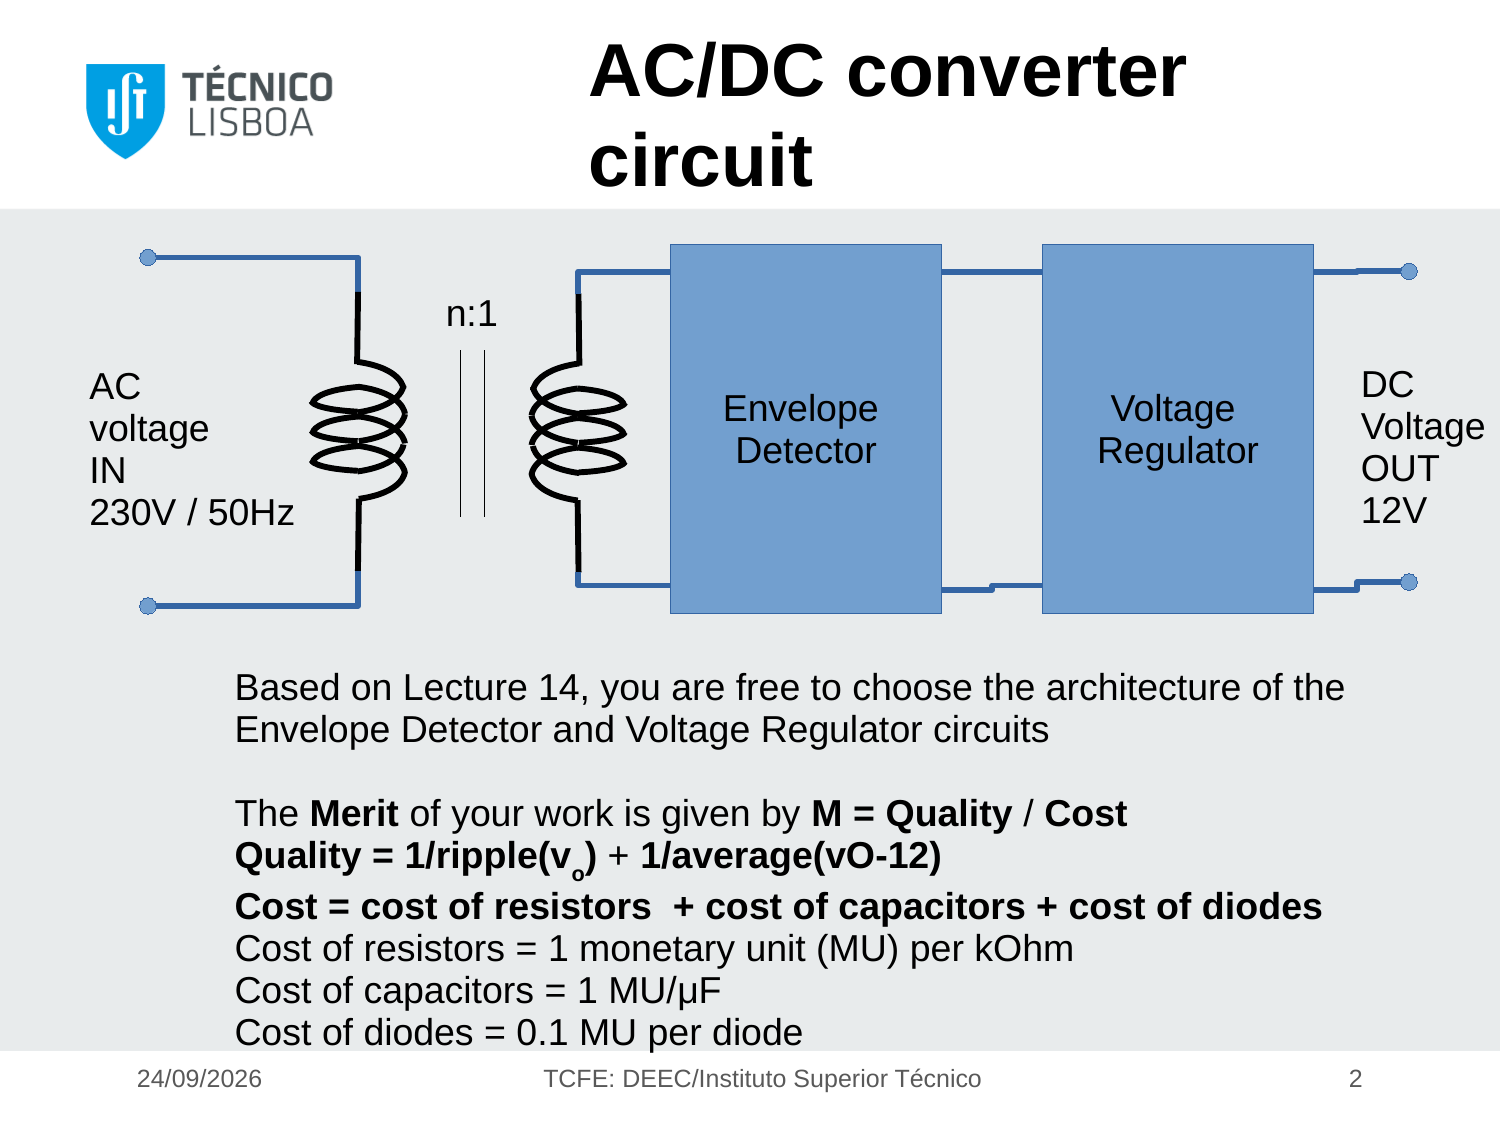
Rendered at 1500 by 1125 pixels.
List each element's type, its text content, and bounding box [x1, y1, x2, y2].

text_box n:1 [431, 285, 513, 343]
text_box [139, 597, 157, 615]
text_box Voltage Regulator [1042, 244, 1314, 614]
text_box [1401, 573, 1418, 591]
title AC/DC converter circuit [573, 40, 1409, 183]
text_box Based on Lecture 14, you are free to choose the architecture of the Envelope Detector and Voltage Regulator circuits The Merit of your work is given by M = Quality / Cost Quality = 1/ripple(vo) + 1/average(vO-12) Cost = cost of resistors + cost of capacitors + cost of diodes Cost of resistors = 1 monetary unit (MU) per kOhm Cost of capacitors = 1 MU/μF Cost of diodes = 0.1 MU per diode [219, 659, 1372, 1062]
picture [0, 0, 1500, 1125]
text_box AC voltage IN 230V / 50Hz [74, 358, 311, 542]
text_box Envelope Detector [670, 244, 942, 614]
text_box [1401, 263, 1418, 280]
text_box [139, 249, 157, 266]
text_box DC Voltage OUT 12V [1346, 356, 1500, 539]
